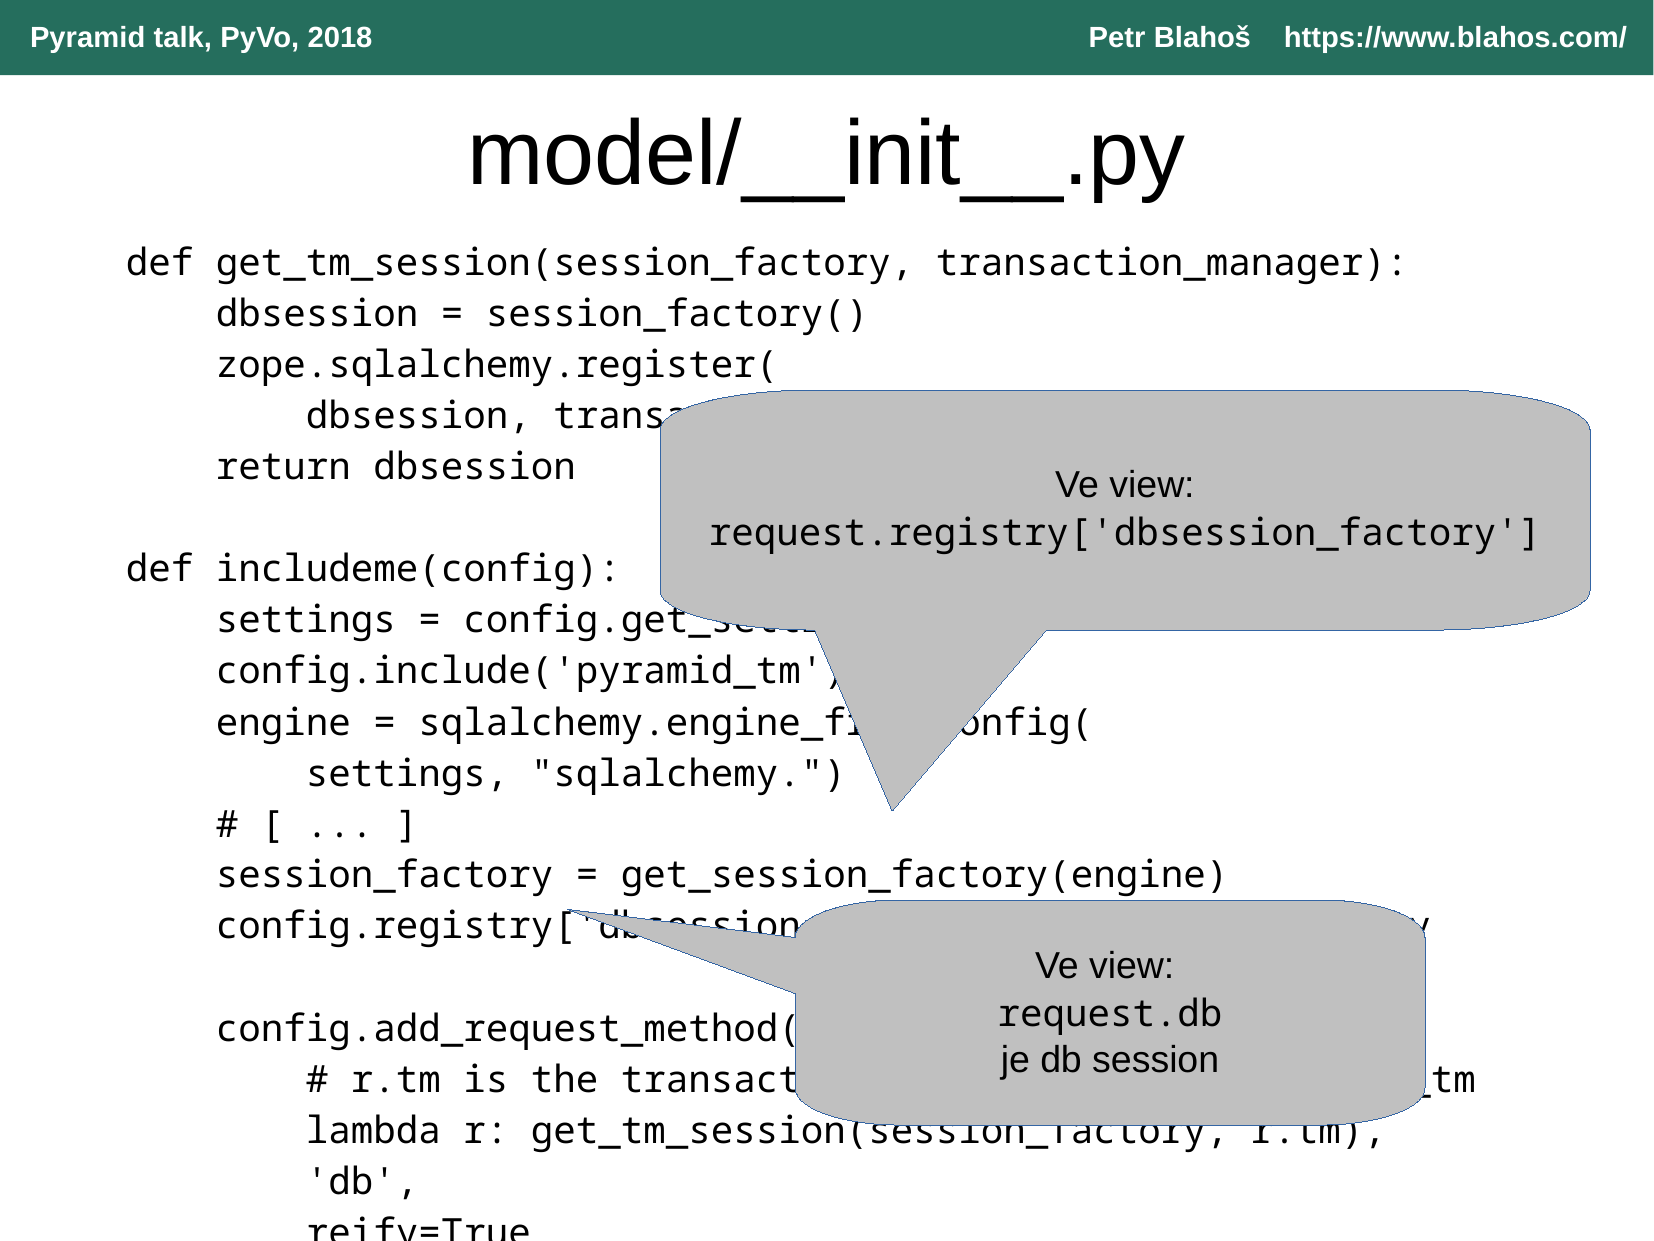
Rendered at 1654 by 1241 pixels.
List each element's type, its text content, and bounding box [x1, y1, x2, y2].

text_box Ve view: request.registry['dbsession_factory'] [660, 390, 1591, 811]
text_box def get_tm_session(session_factory, transaction_manager): dbsession = session_factory() zope.sqlalchemy.register( dbsession, transaction_manager=transaction_manager) return dbsession def includeme(config): settings = config.get_settings() config.include('pyramid_tm') engine = sqlalchemy.engine_from_config( settings, "sqlalchemy.") # [ ... ] session_factory = get_session_factory(engine) config.registry['dbsession_factory'] = session_factory config.add_request_method( # r.tm is the transaction manager used by pyramid_tm lambda r: get_tm_session(session_factory, r.tm), 'db', reify=True ) [111, 228, 1561, 1201]
title model/__init__.py [82, 49, 1571, 257]
text_box Ve view: request.db je db session [567, 900, 1426, 1126]
